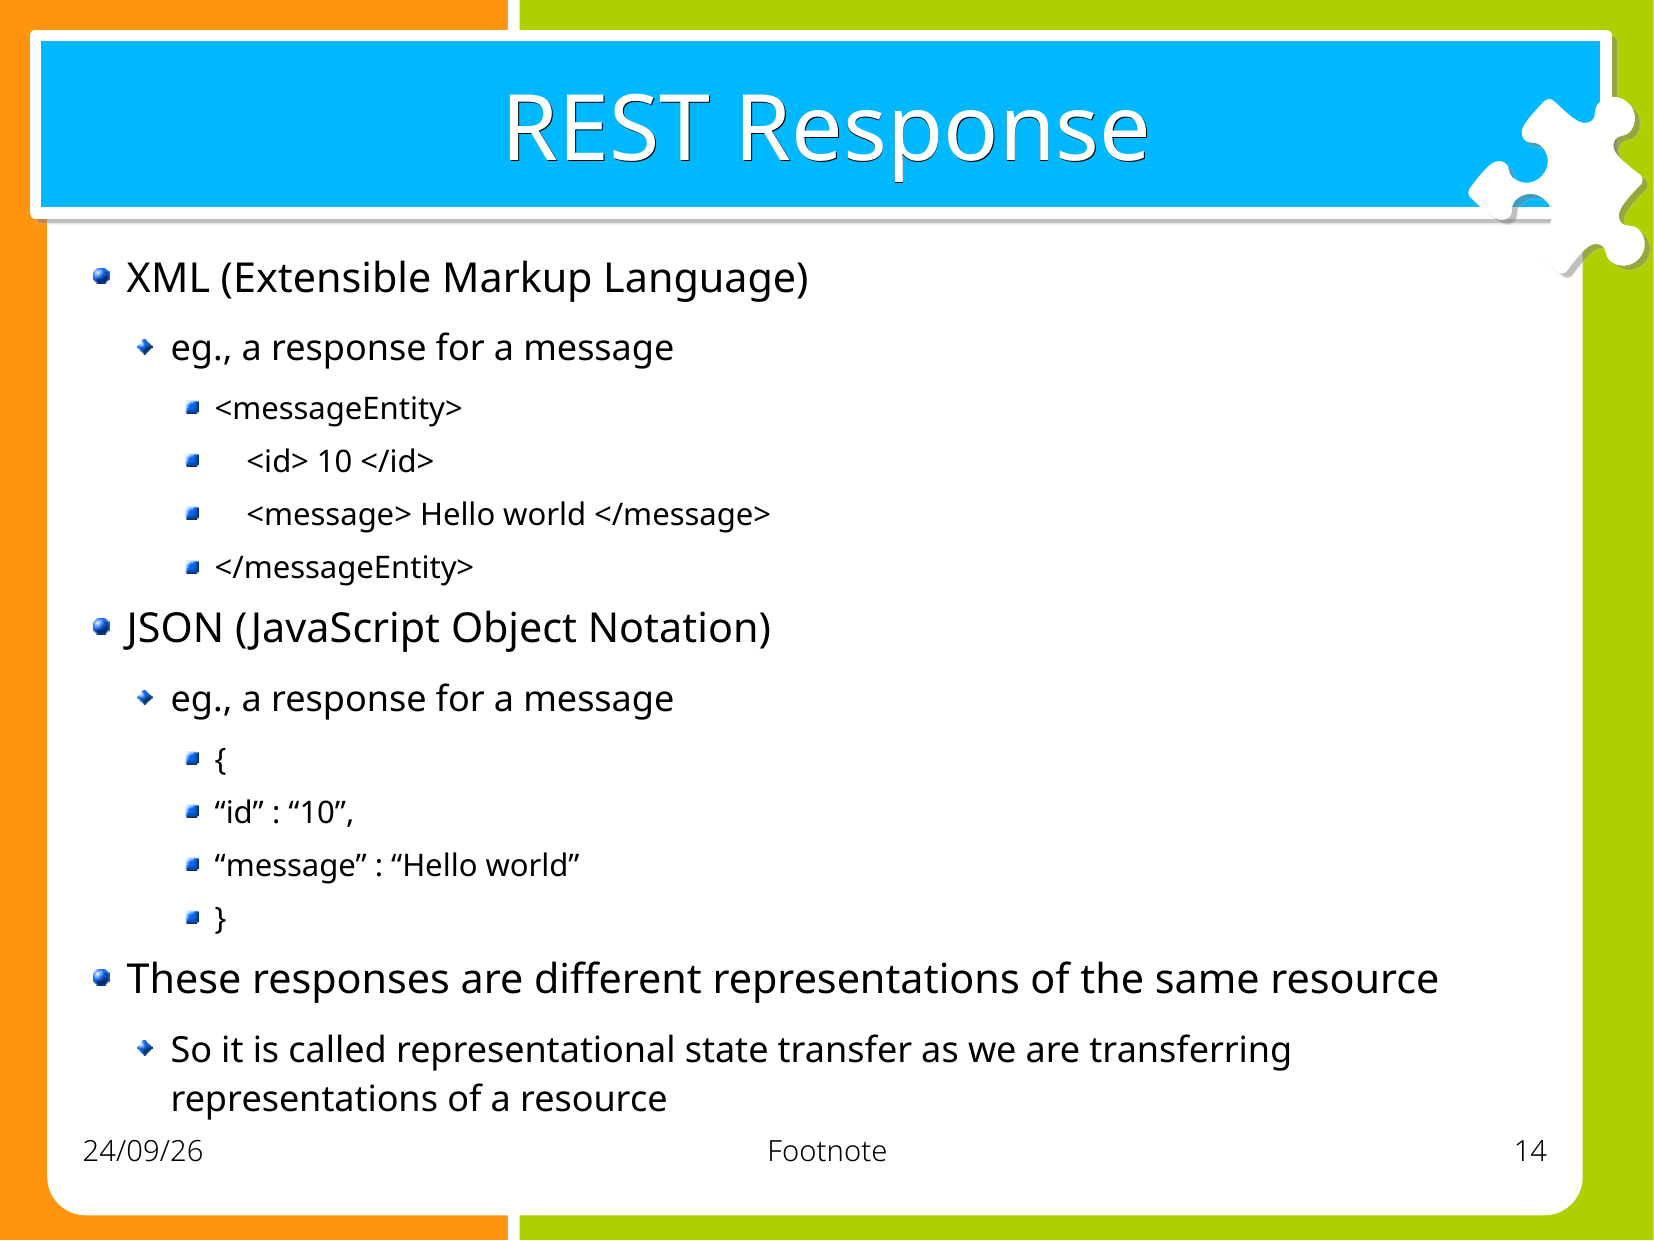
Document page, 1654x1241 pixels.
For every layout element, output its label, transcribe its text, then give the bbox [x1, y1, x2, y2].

list XML (Extensible Markup Language) eg., a response for a message <messageEntity> <id> 10 </id> <message> Hello world </message> </messageEntity> JSON (JavaScript Object Notation) eg., a response for a message { “id” : “10”, “message” : “Hello world” } These responses are different representations of the same resource So it is called representational state transfer as we are transferring representations of a resource [82, 248, 1538, 1134]
title REST Response [82, 49, 1571, 201]
